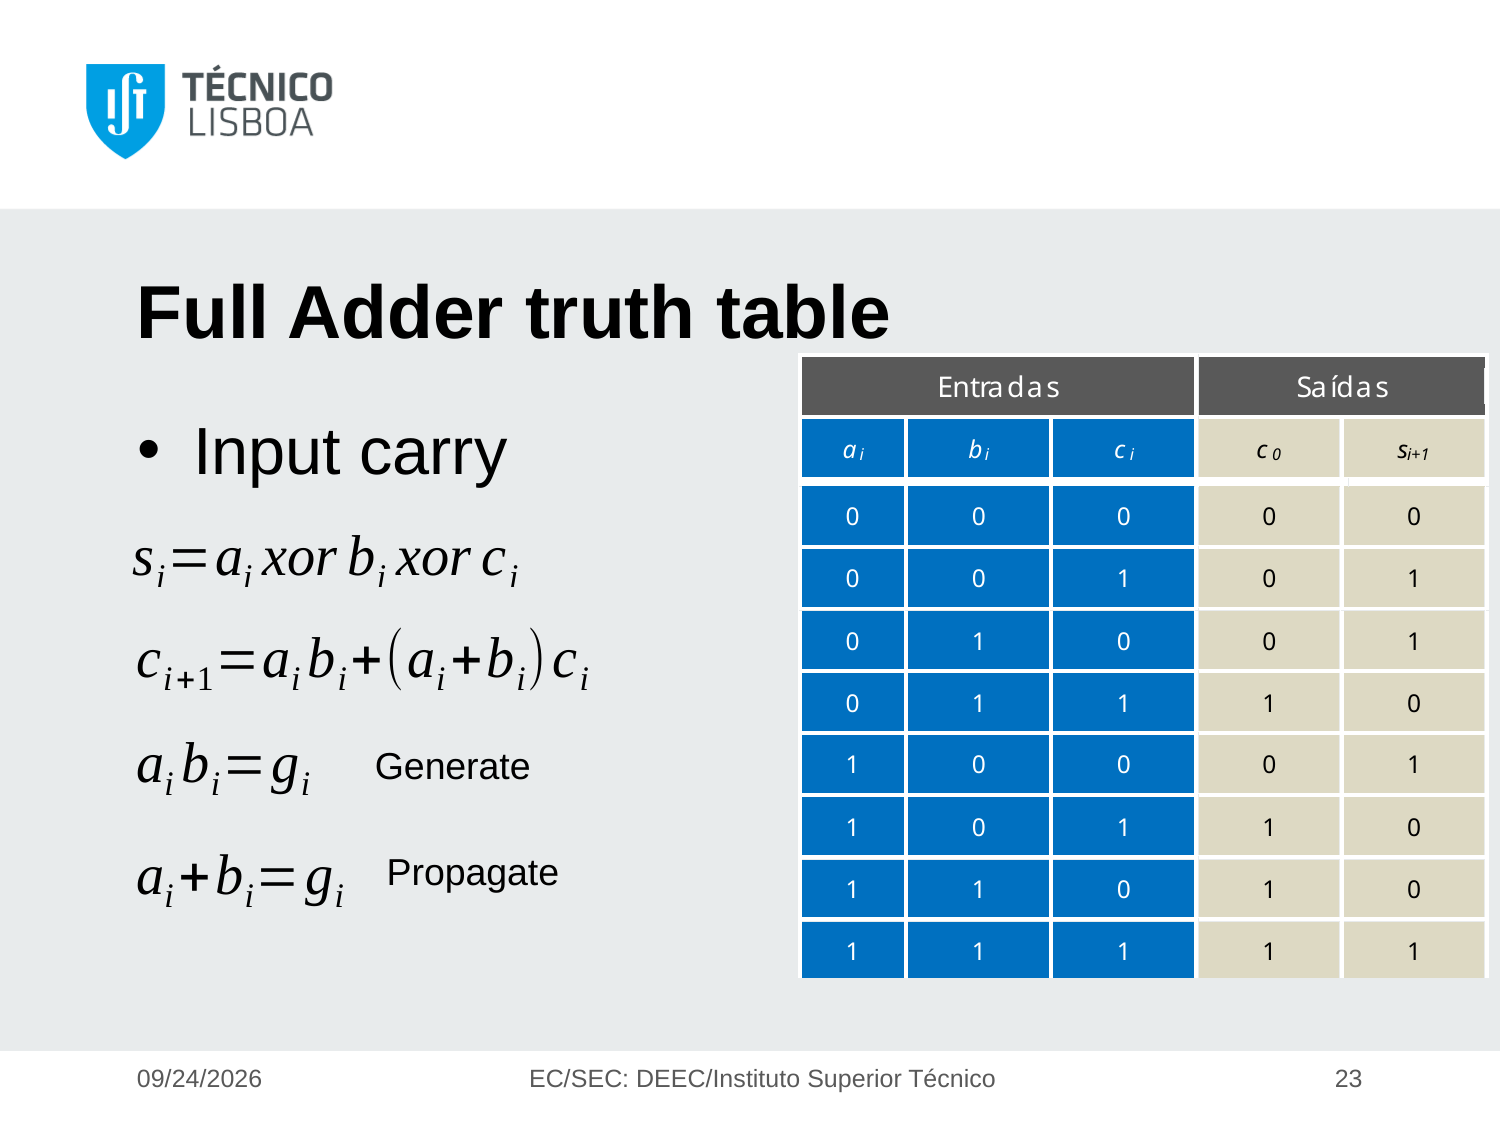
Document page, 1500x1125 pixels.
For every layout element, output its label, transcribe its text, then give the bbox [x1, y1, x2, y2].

slide_number 10/09/2018 [121, 1052, 425, 1103]
title Full Adder truth table [121, 237, 1378, 381]
footer EC/SEC: DEEC/Instituto Superior Técnico [512, 1052, 1021, 1103]
text_box Propagate [371, 844, 574, 902]
chart [127, 624, 597, 698]
text_box Generate [360, 738, 546, 796]
chart [127, 842, 351, 915]
chart [127, 730, 318, 803]
picture [0, 0, 1500, 1125]
slide_number 1 [1077, 1052, 1378, 1103]
list Input carry [121, 400, 1378, 1005]
chart [123, 523, 594, 587]
